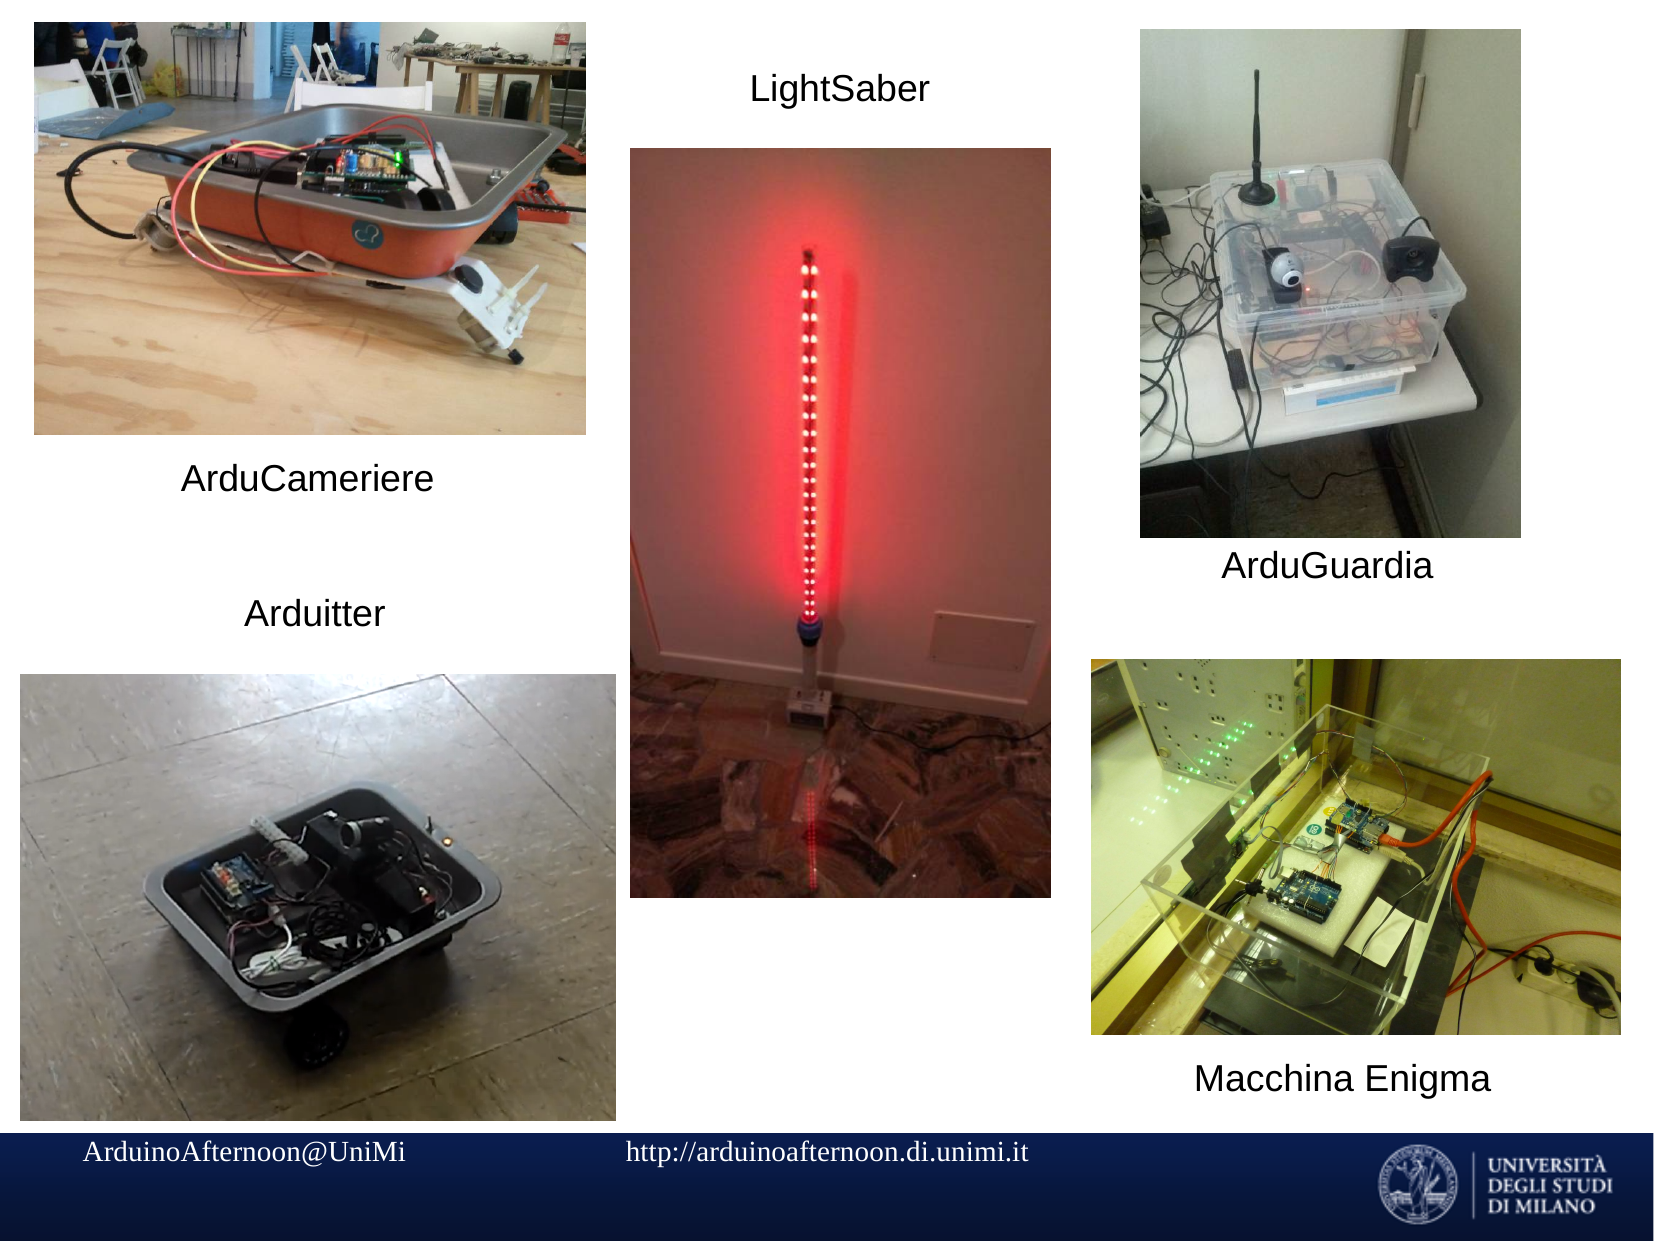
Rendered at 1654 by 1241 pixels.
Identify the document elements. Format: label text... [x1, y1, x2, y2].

text_box ArduGuardia [1155, 537, 1501, 595]
picture [630, 148, 1051, 898]
picture [1091, 659, 1621, 1036]
picture [34, 22, 586, 436]
text_box Arduitter [45, 585, 586, 642]
picture [0, 1133, 1654, 1241]
text_box LightSaber [645, 60, 1036, 117]
picture [20, 674, 616, 1121]
text_box ArduCameriere [45, 450, 571, 507]
text_box Macchina Enigma [1125, 1050, 1561, 1111]
picture [1140, 29, 1521, 538]
